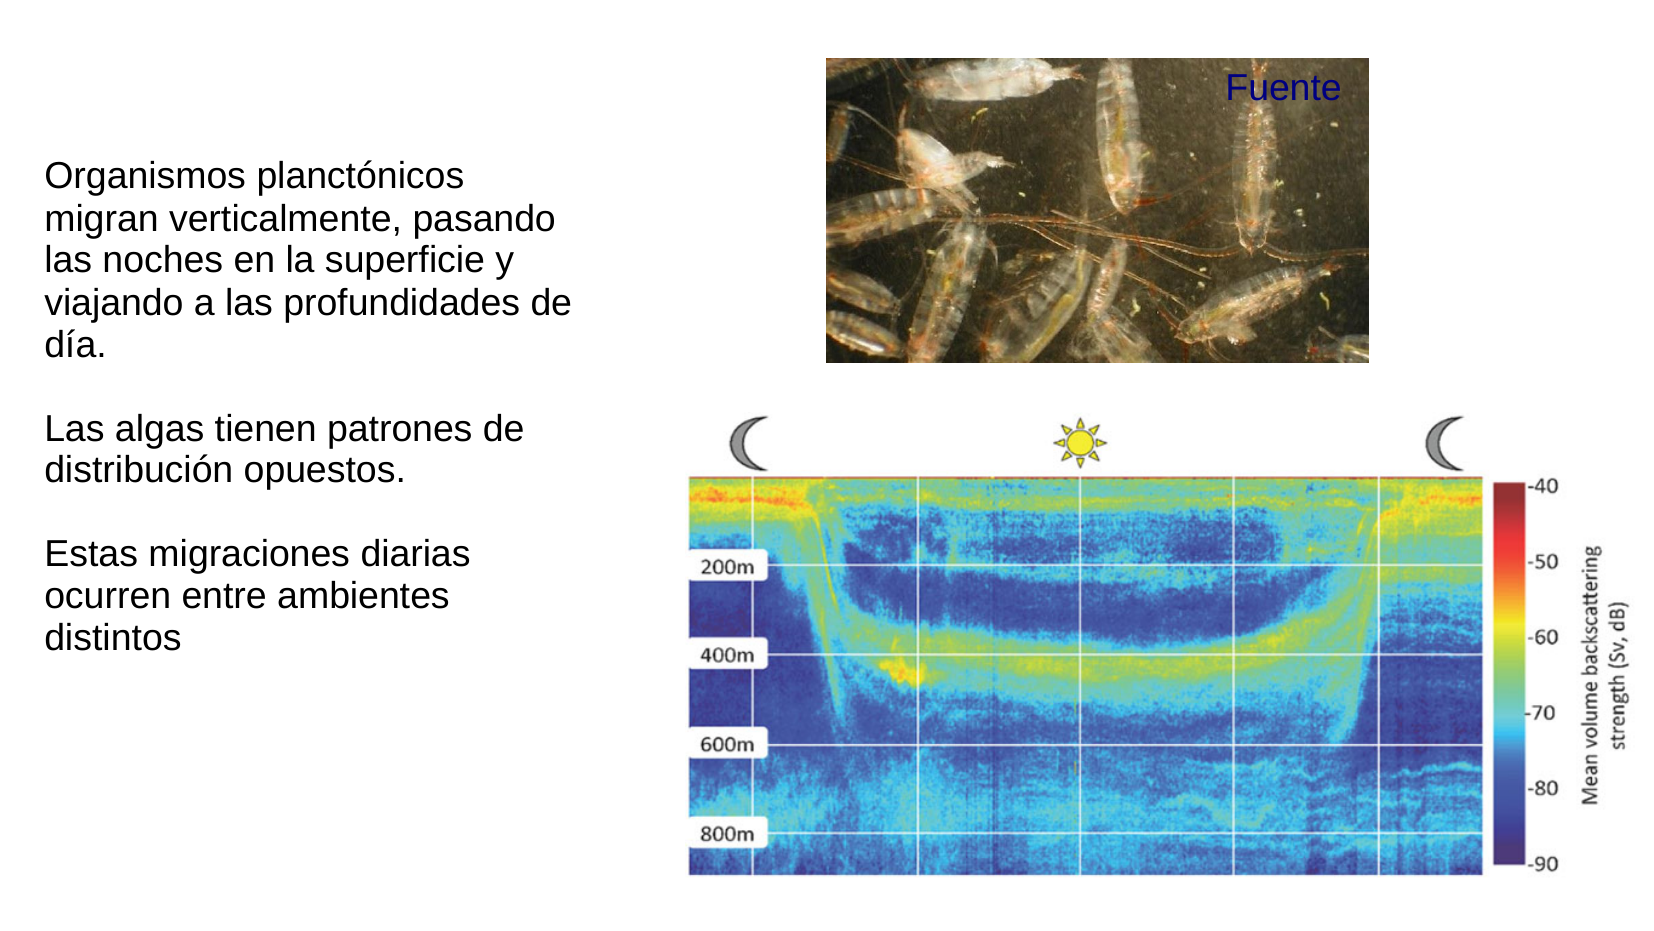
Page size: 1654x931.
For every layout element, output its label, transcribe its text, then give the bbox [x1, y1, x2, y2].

text_box Fuente [1210, 59, 1388, 116]
picture [685, 412, 1654, 886]
text_box Organismos planctónicos migran verticalmente, pasando las noches en la superficie y viajando a las profundidades de día. Las algas tienen patrones de distribución opuestos. Estas migraciones diarias ocurren entre ambientes distintos [29, 147, 591, 667]
picture [826, 58, 1369, 363]
